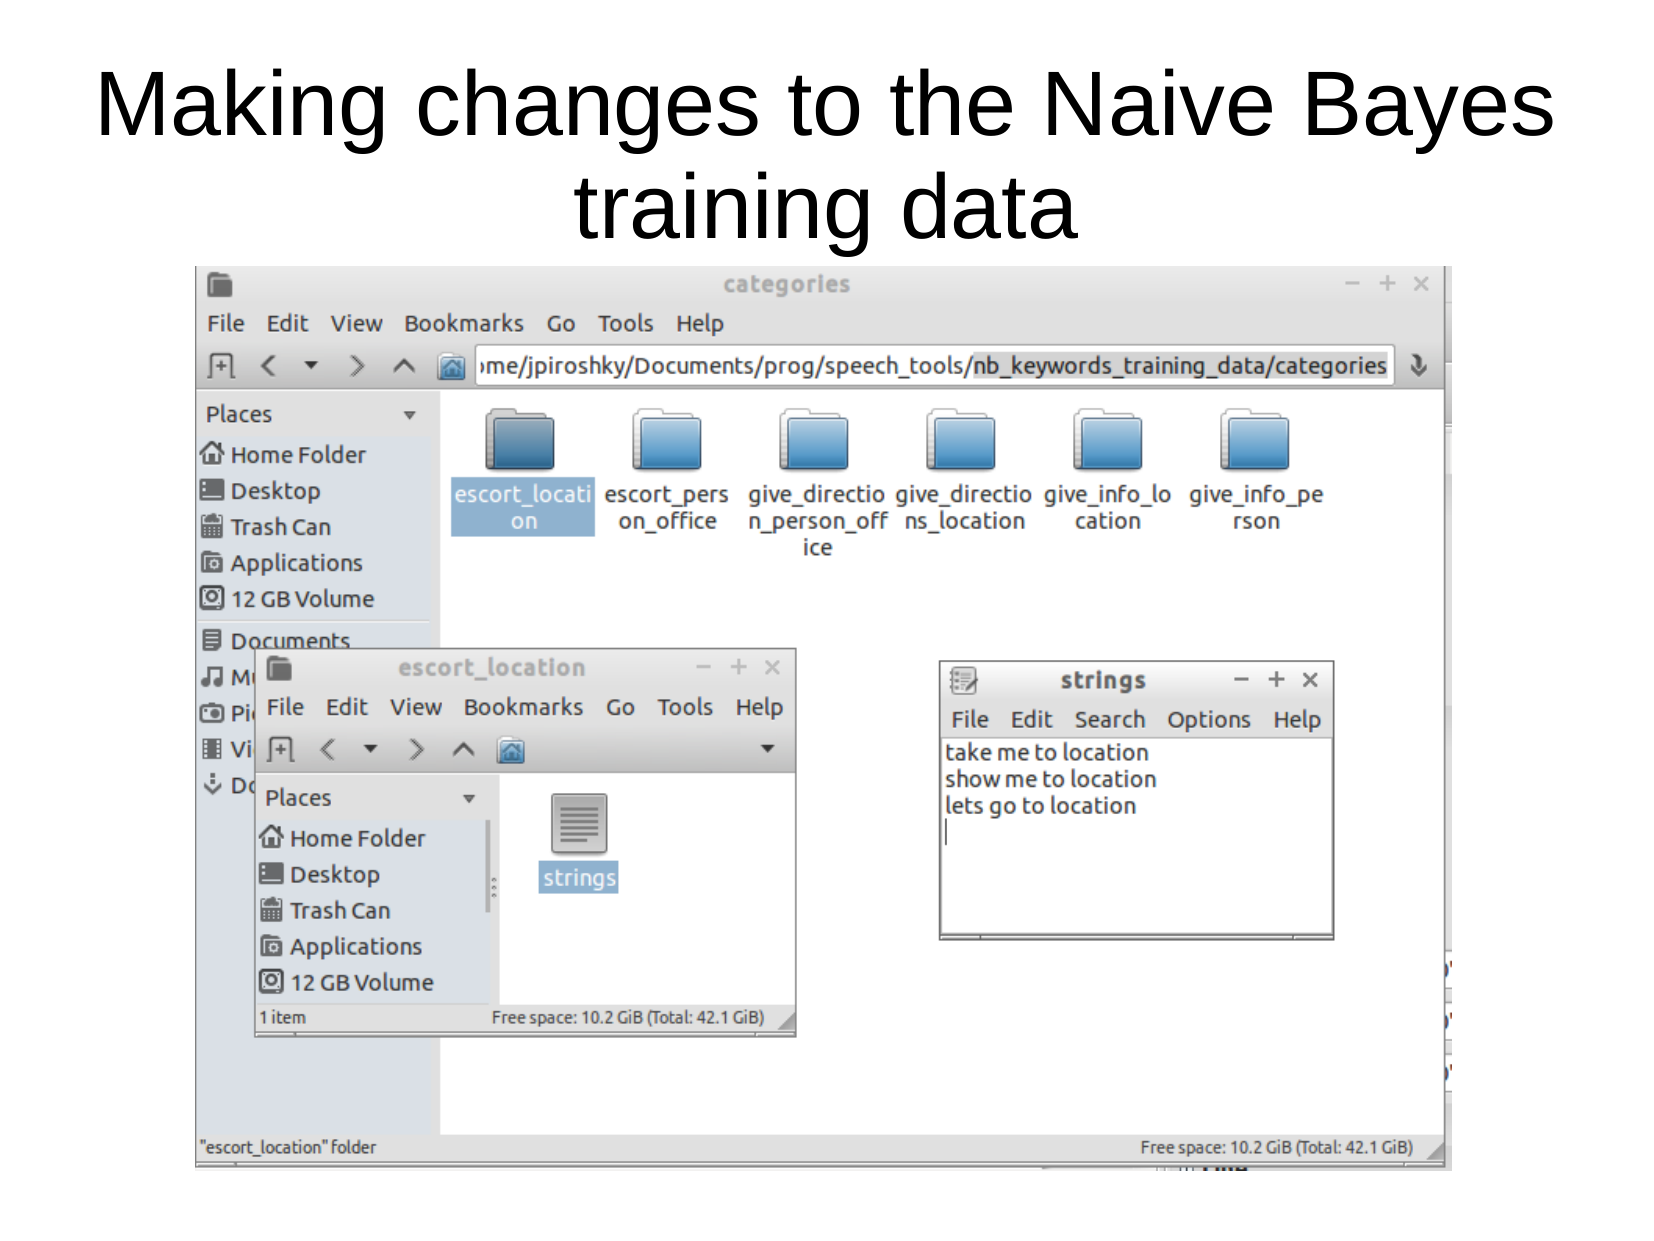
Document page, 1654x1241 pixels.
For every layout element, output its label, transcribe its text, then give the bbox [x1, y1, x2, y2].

title Making changes to the Naive Bayes training data [82, 49, 1571, 257]
picture [195, 266, 1452, 1171]
